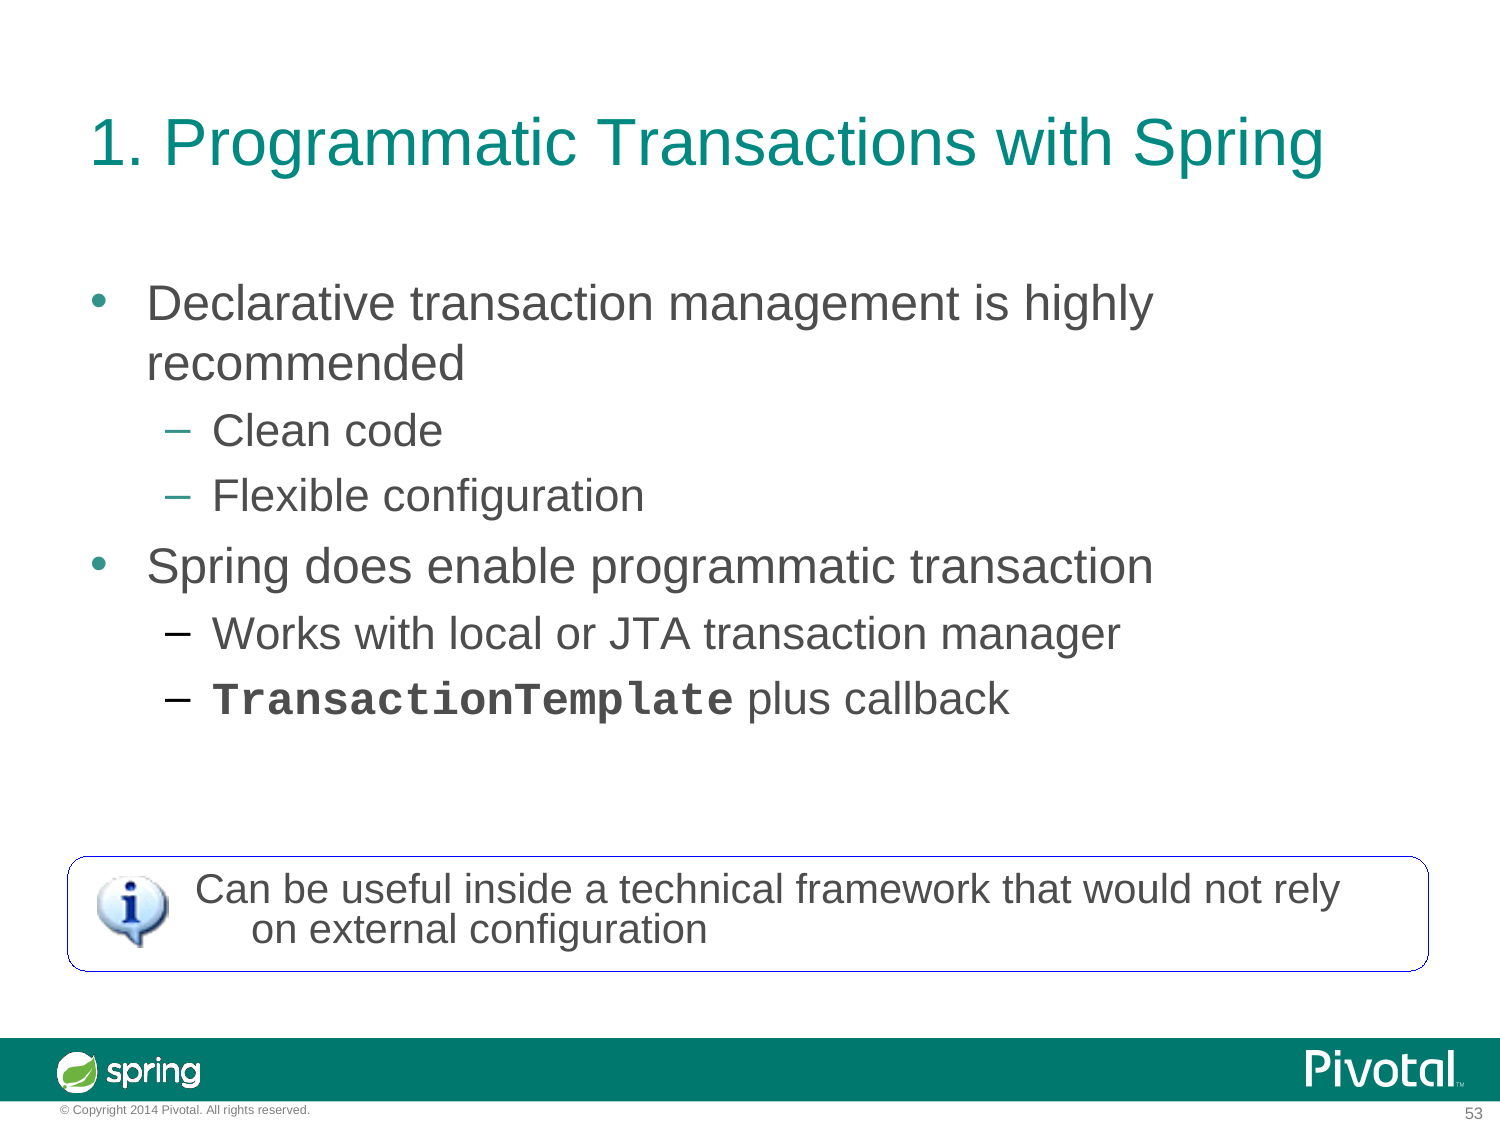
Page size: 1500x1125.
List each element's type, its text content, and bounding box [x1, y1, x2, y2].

list Declarative transaction management is highly recommended Clean code Flexible configuration Spring does enable programmatic transaction Works with local or JTA transaction manager TransactionTemplate plus callback [75, 262, 1426, 1005]
title 1. Programmatic Transactions with Spring [75, 44, 1426, 233]
text_box Can be useful inside a technical framework that would not rely on external configuration [180, 863, 1381, 969]
picture [1306, 1050, 1464, 1087]
picture [97, 876, 169, 948]
picture [32, 1041, 210, 1103]
